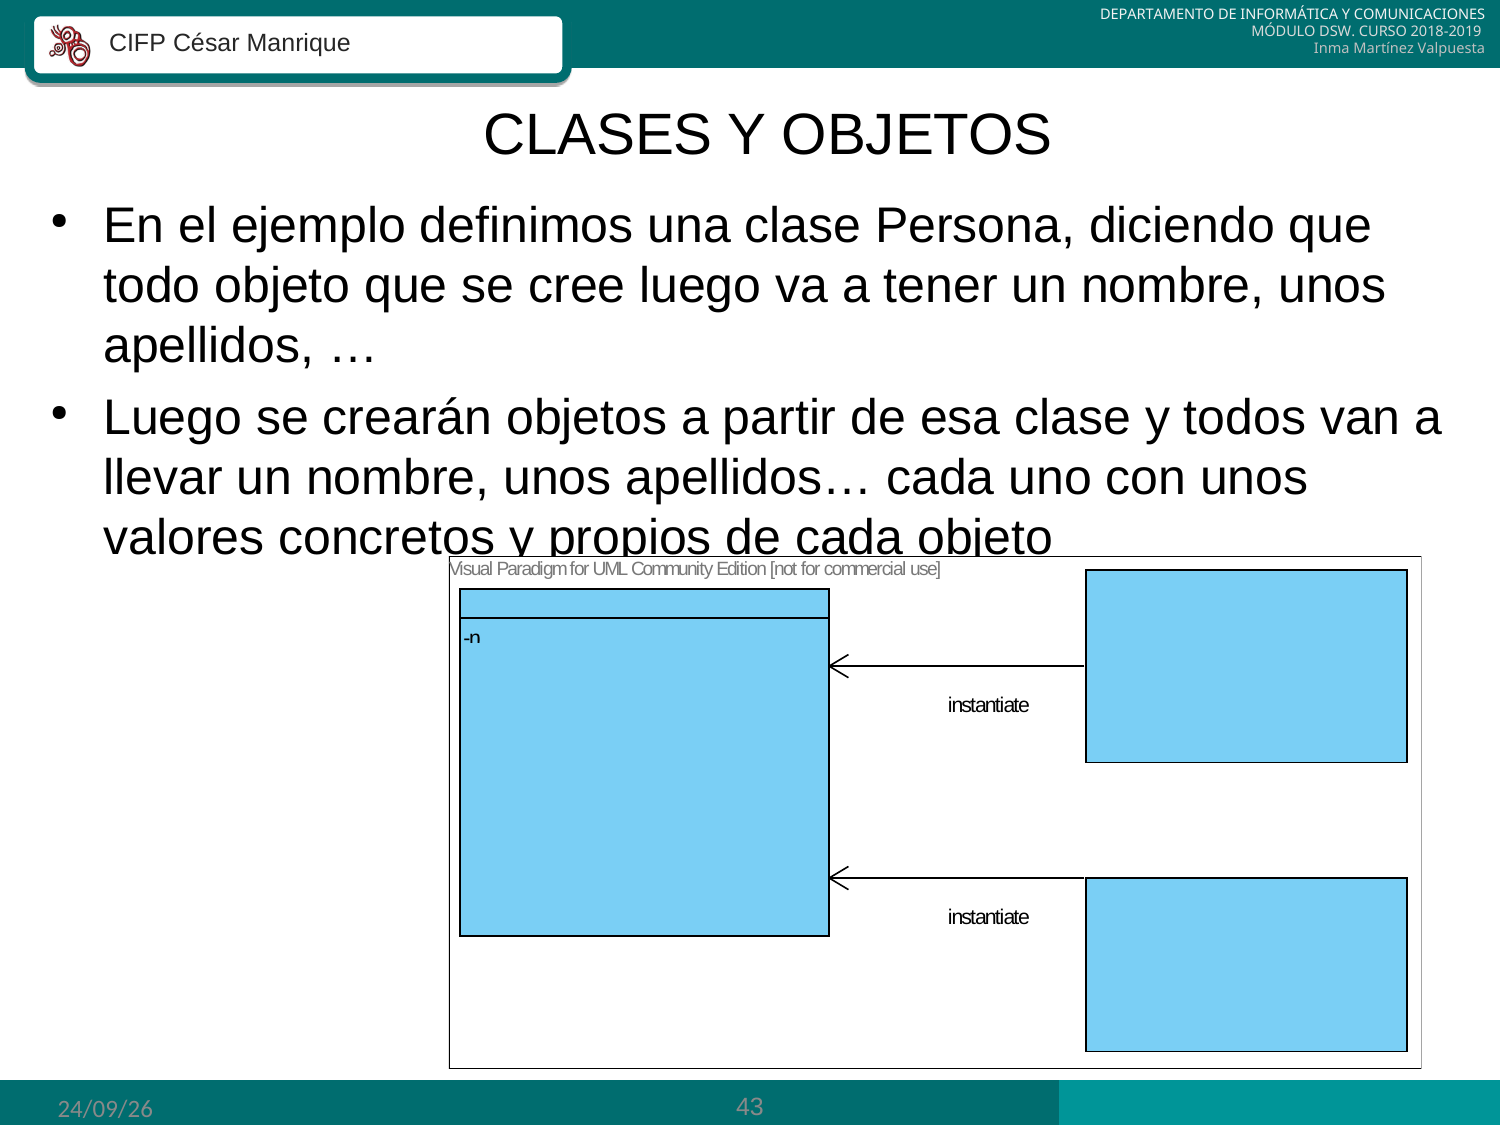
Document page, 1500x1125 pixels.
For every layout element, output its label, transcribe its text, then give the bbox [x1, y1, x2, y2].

text_box 18/09/18 [42, 1085, 344, 1125]
picture [47, 23, 93, 67]
list En el ejemplo definimos una clase Persona, diciendo que todo objeto que se cree luego va a tener un nombre, unos apellidos, … Luego se crearán objetos a partir de esa clase y todos van a llevar un nombre, unos apellidos… cada uno con unos valores concretos y propios de cada objeto [17, 184, 1483, 1059]
picture [448, 556, 1422, 1069]
text_box <número> [512, 1082, 988, 1125]
title CLASES Y OBJETOS [17, 90, 1483, 173]
